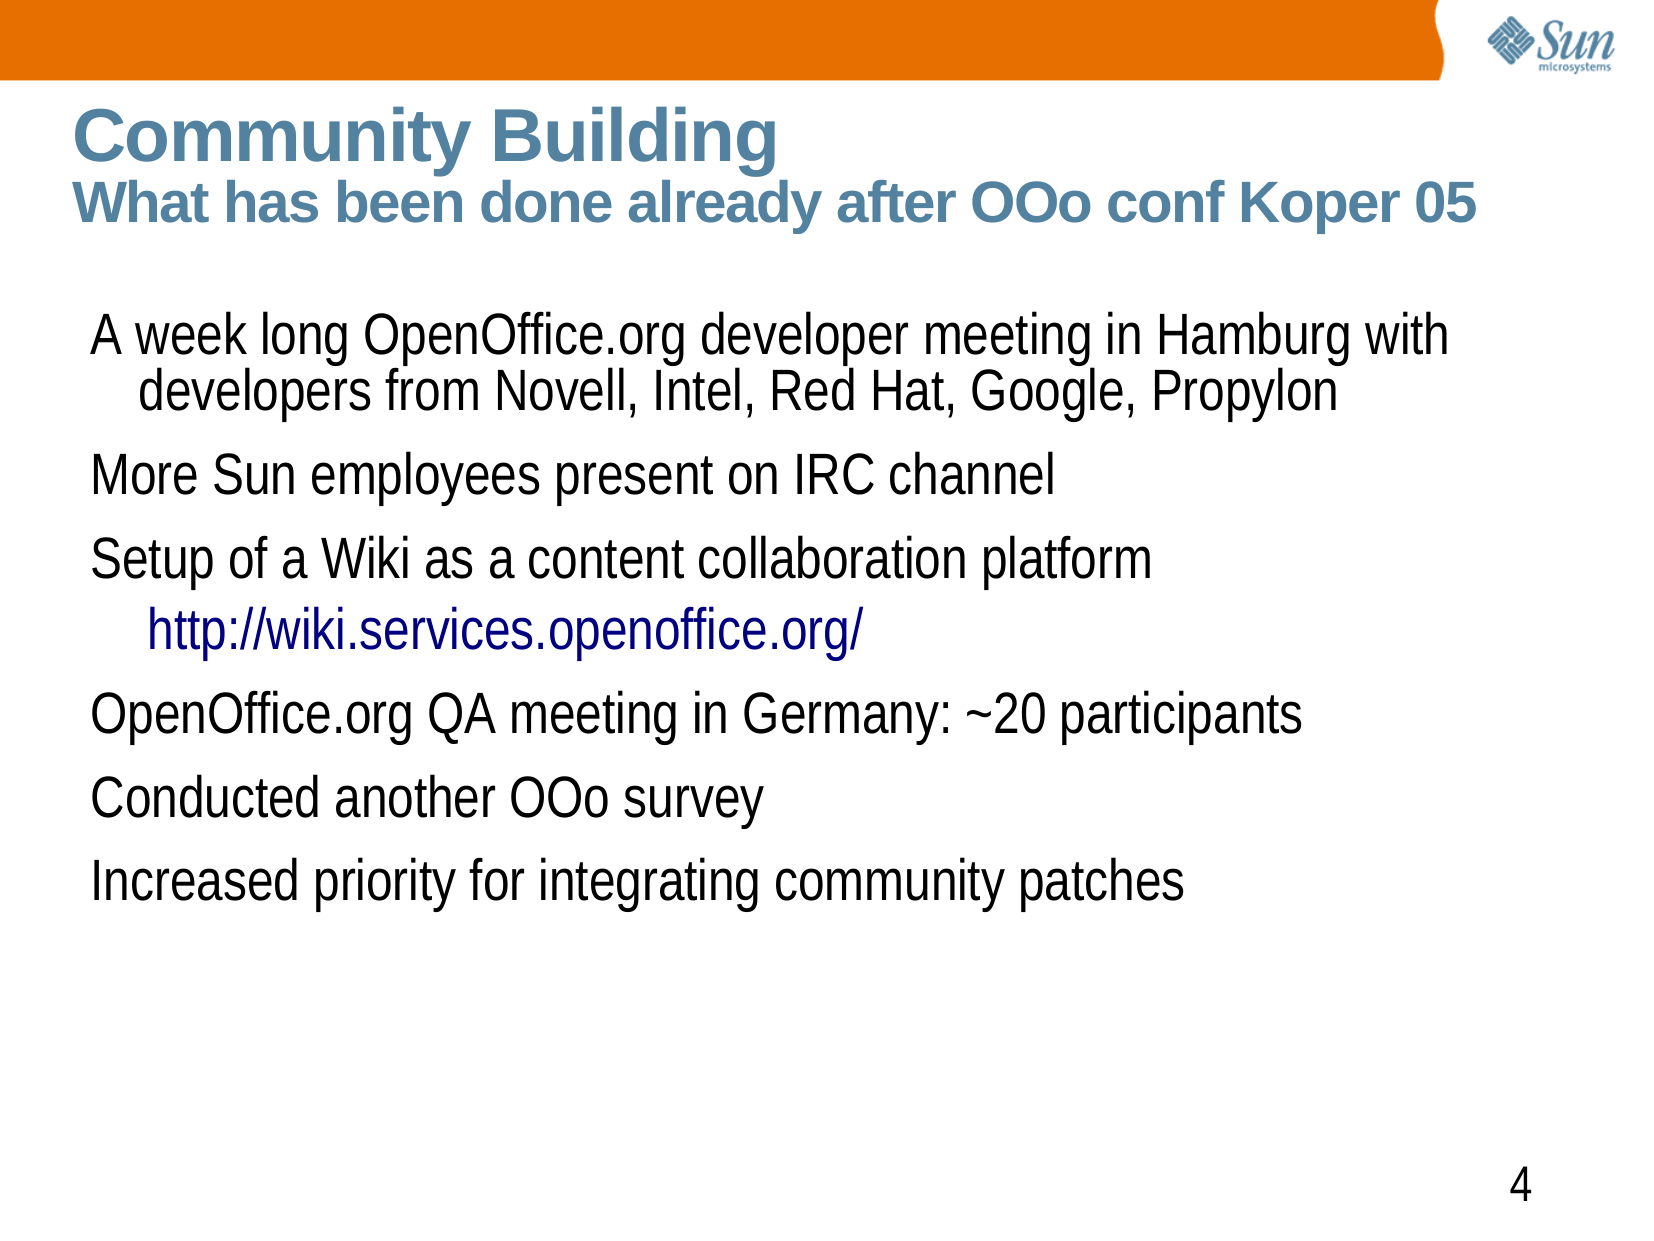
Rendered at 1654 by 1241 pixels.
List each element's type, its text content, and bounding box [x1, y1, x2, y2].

list A week long OpenOffice.org developer meeting in Hamburg with developers from Novell, Intel, Red Hat, Google, Propylon More Sun employees present on IRC channel Setup of a Wiki as a content collaboration platform http://wiki.services.openoffice.org/ OpenOffice.org QA meeting in Germany: ~20 participants Conducted another OOo survey Increased priority for integrating community patches [71, 308, 1575, 1198]
title Community Building What has been done already after OOo conf Koper 05 [72, 100, 1583, 287]
picture [0, 0, 1654, 83]
